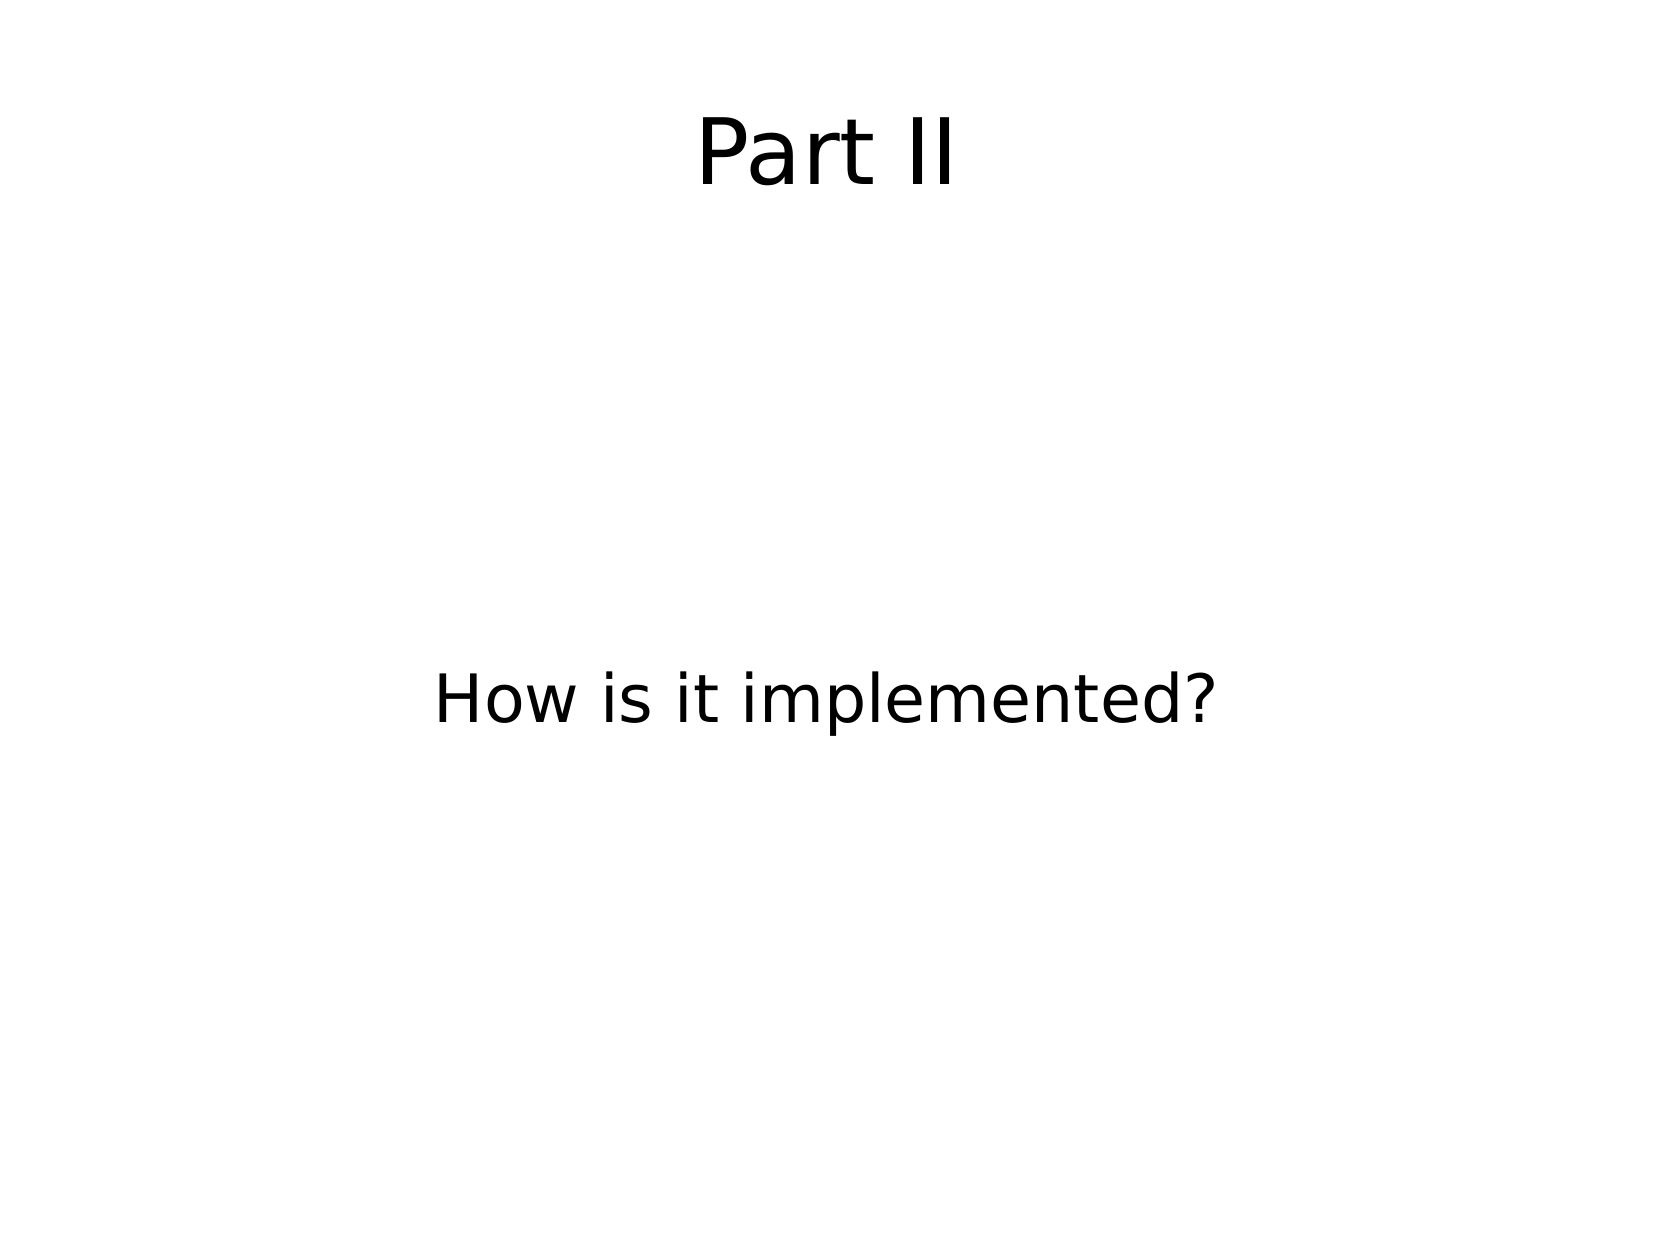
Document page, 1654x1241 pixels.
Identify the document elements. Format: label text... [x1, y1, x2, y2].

title Part II [82, 56, 1571, 250]
subtitle How is it implemented? [82, 297, 1571, 1102]
